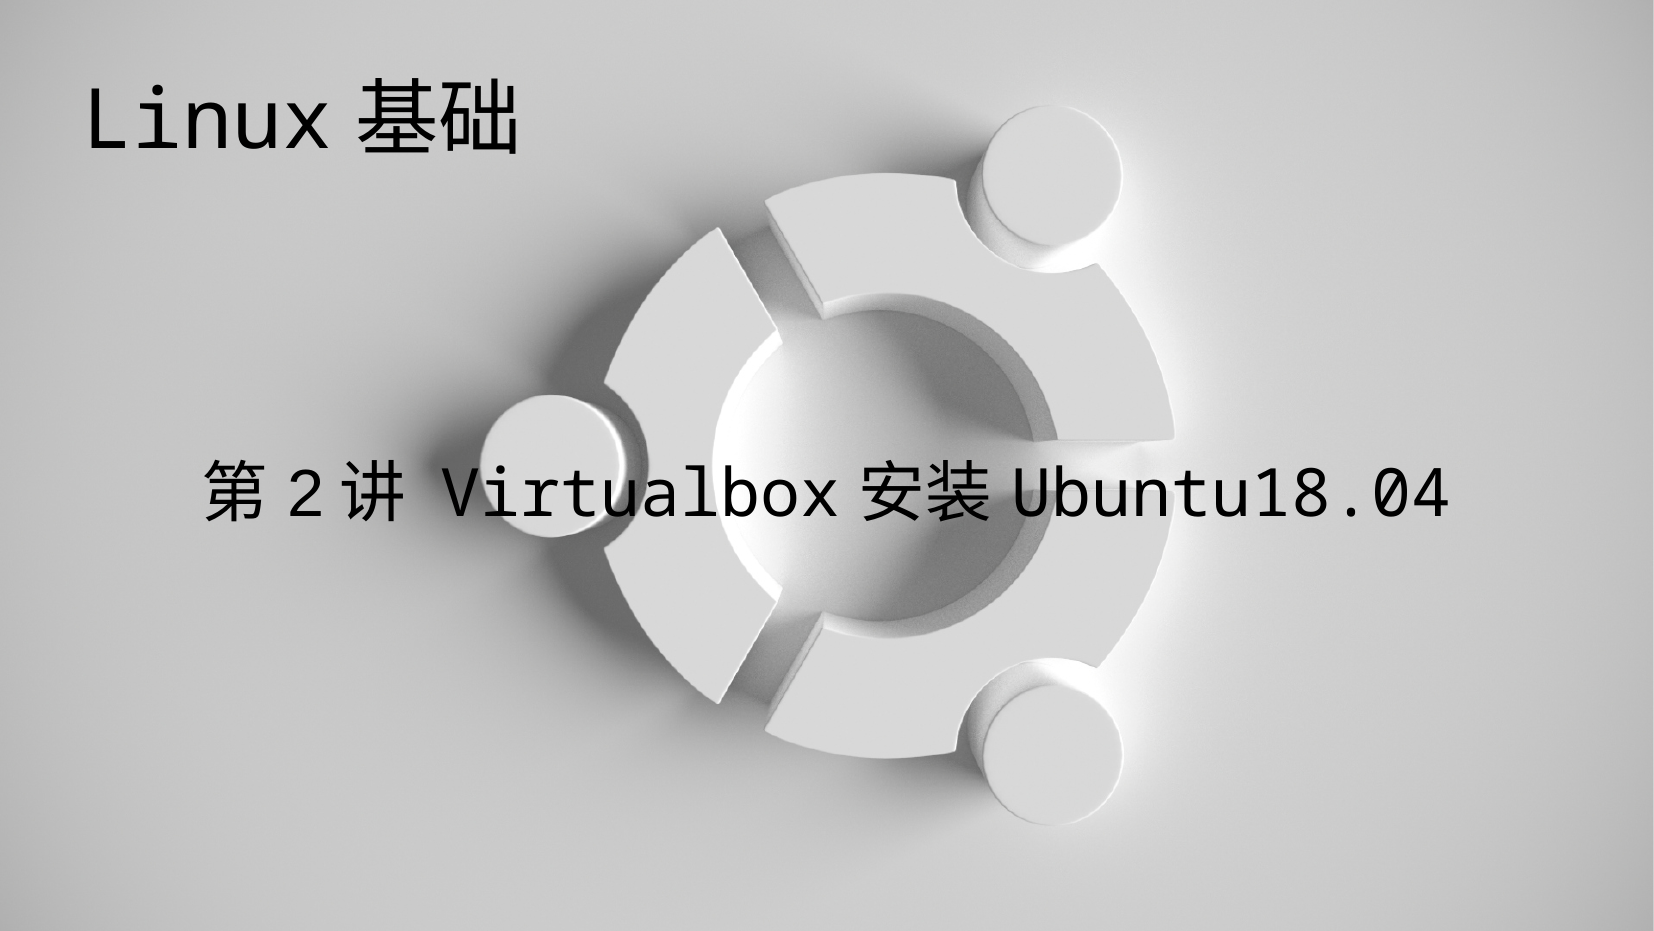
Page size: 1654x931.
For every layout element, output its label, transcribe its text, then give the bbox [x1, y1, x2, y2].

subtitle 第2讲 Virtualbox安装Ubuntu18.04 [82, 217, 1571, 758]
title Linux基础 [82, 37, 1571, 189]
picture [0, 0, 1654, 931]
